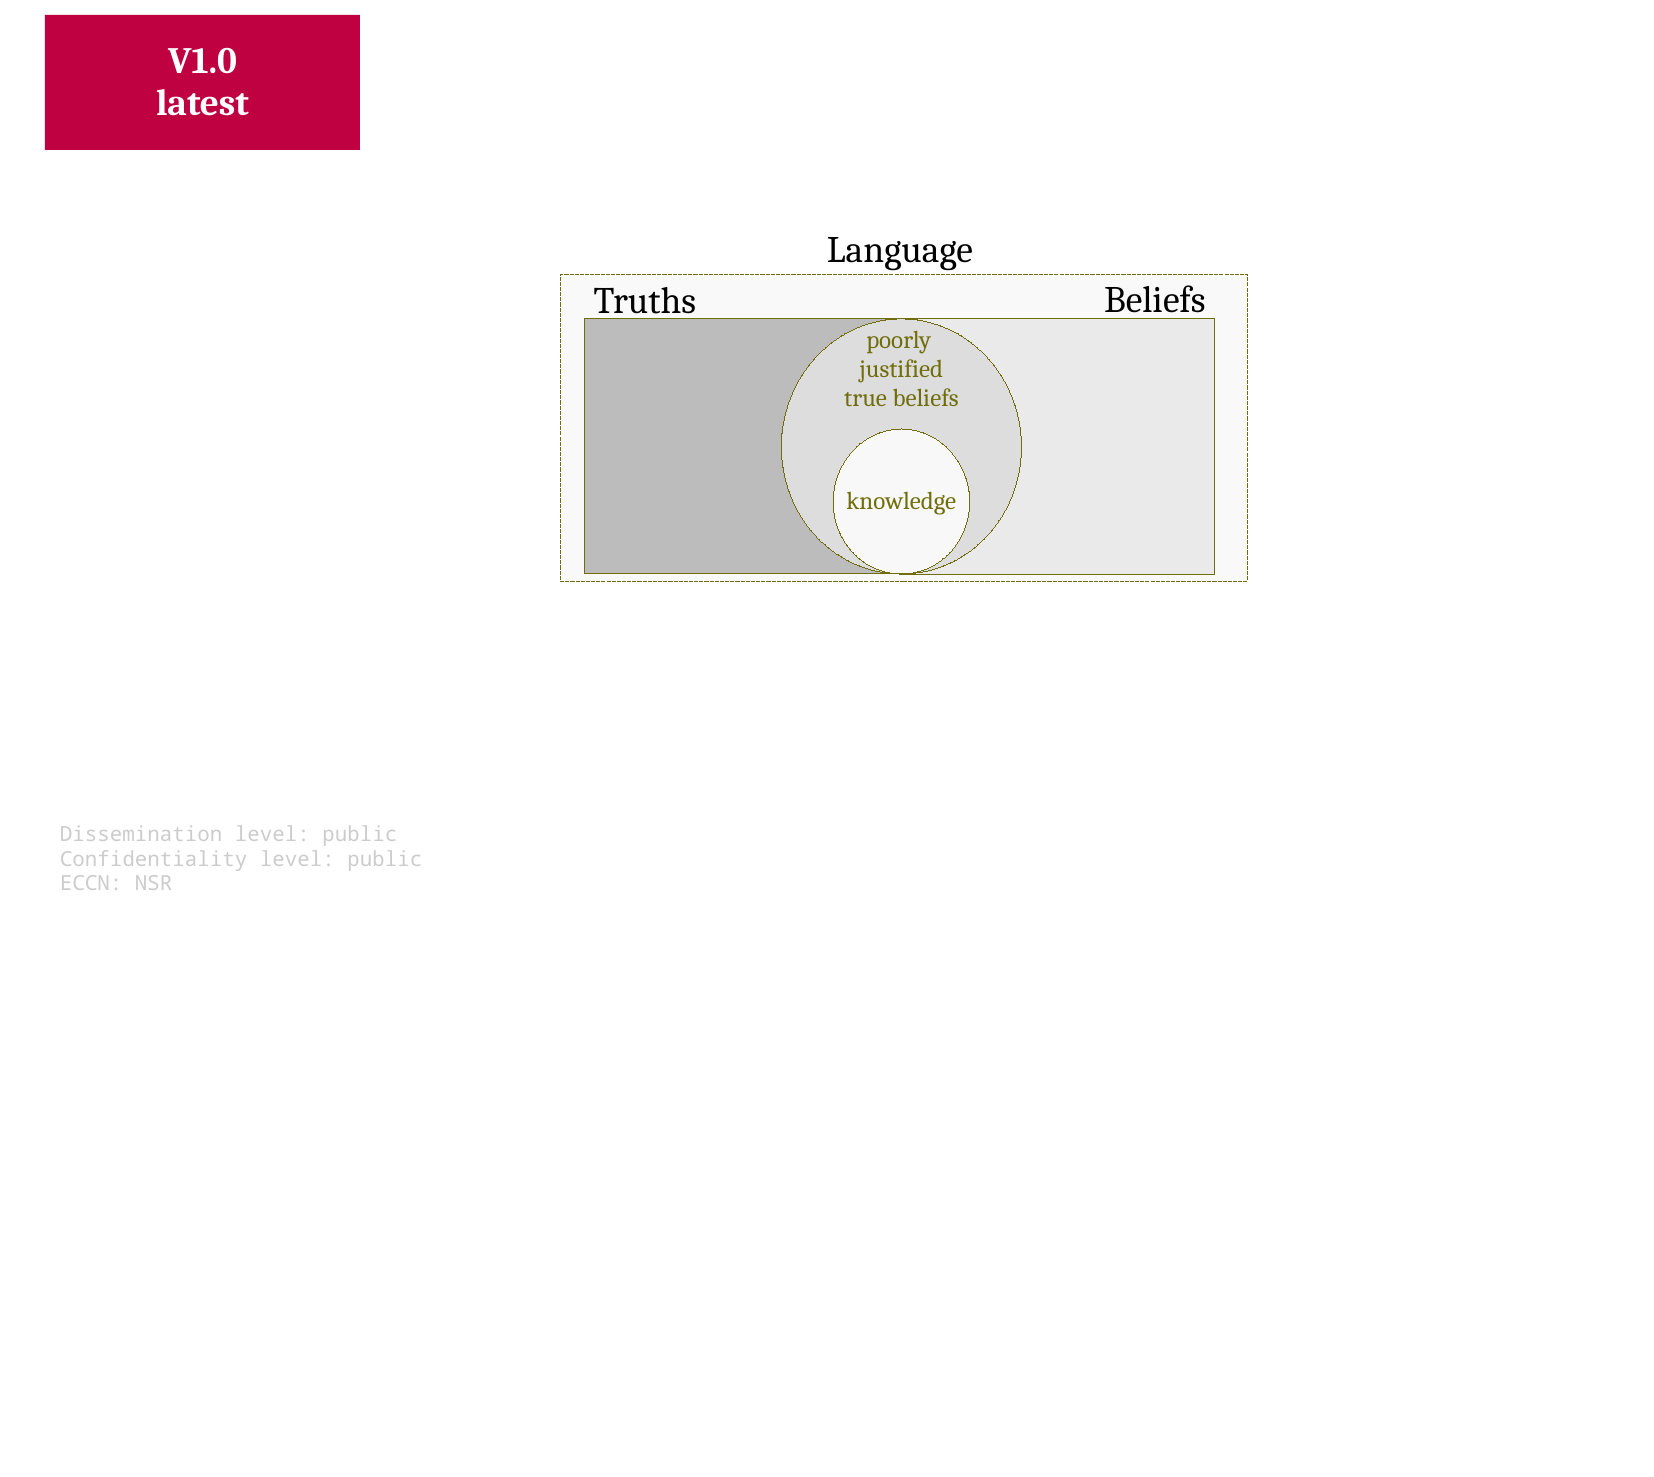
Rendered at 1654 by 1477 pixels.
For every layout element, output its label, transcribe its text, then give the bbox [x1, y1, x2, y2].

text_box Truths [570, 272, 721, 332]
text_box Beliefs [1080, 271, 1231, 330]
text_box poorly justified true beliefs [826, 318, 977, 422]
text_box [560, 274, 1248, 582]
text_box Dissemination level: public Confidentiality level: public ECCN: NSR [44, 815, 917, 903]
text_box V1.0 latest [44, 14, 360, 150]
text_box Language [812, 221, 997, 282]
text_box knowledge [833, 428, 970, 574]
